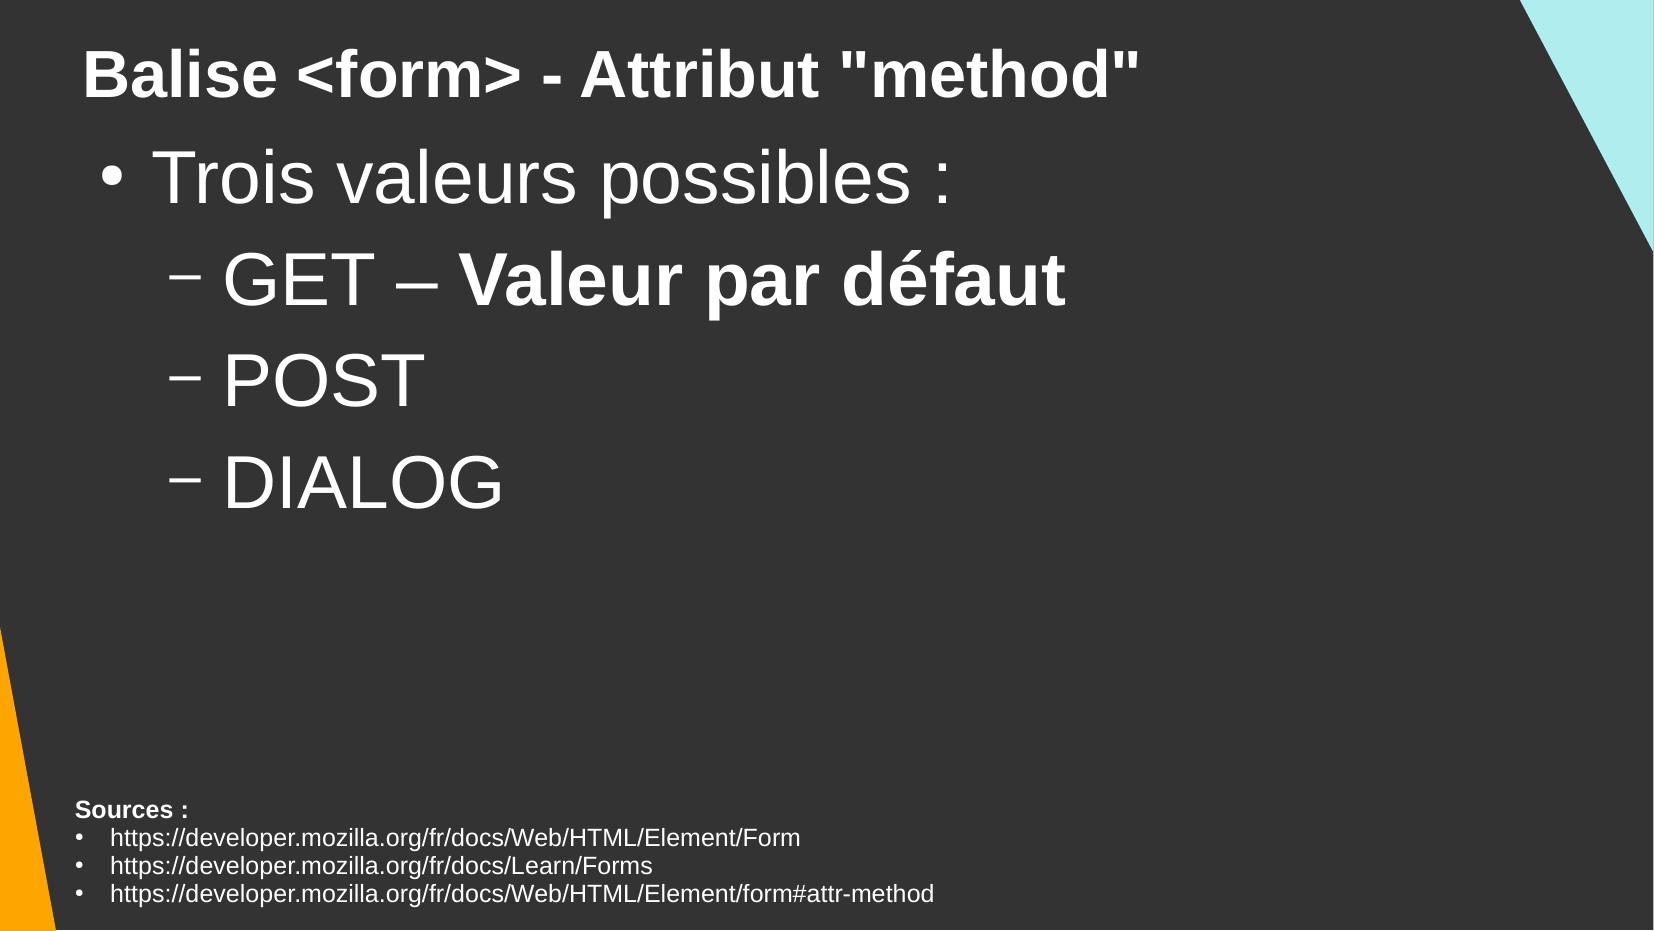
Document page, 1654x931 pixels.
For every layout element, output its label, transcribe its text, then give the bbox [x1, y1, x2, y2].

text_box [1519, 0, 1654, 254]
text_box Sources : https://developer.mozilla.org/fr/docs/Web/HTML/Element/Form https://developer.mozilla.org/fr/docs/Learn/Forms https://developer.mozilla.org/fr/docs/Web/HTML/Element/form#attr-method [60, 788, 1546, 916]
list Trois valeurs possibles : GET – Valeur par défaut POST DIALOG [80, 135, 1605, 789]
text_box [0, 627, 57, 931]
title Balise <form> - Attribut "method" [82, 37, 1571, 114]
